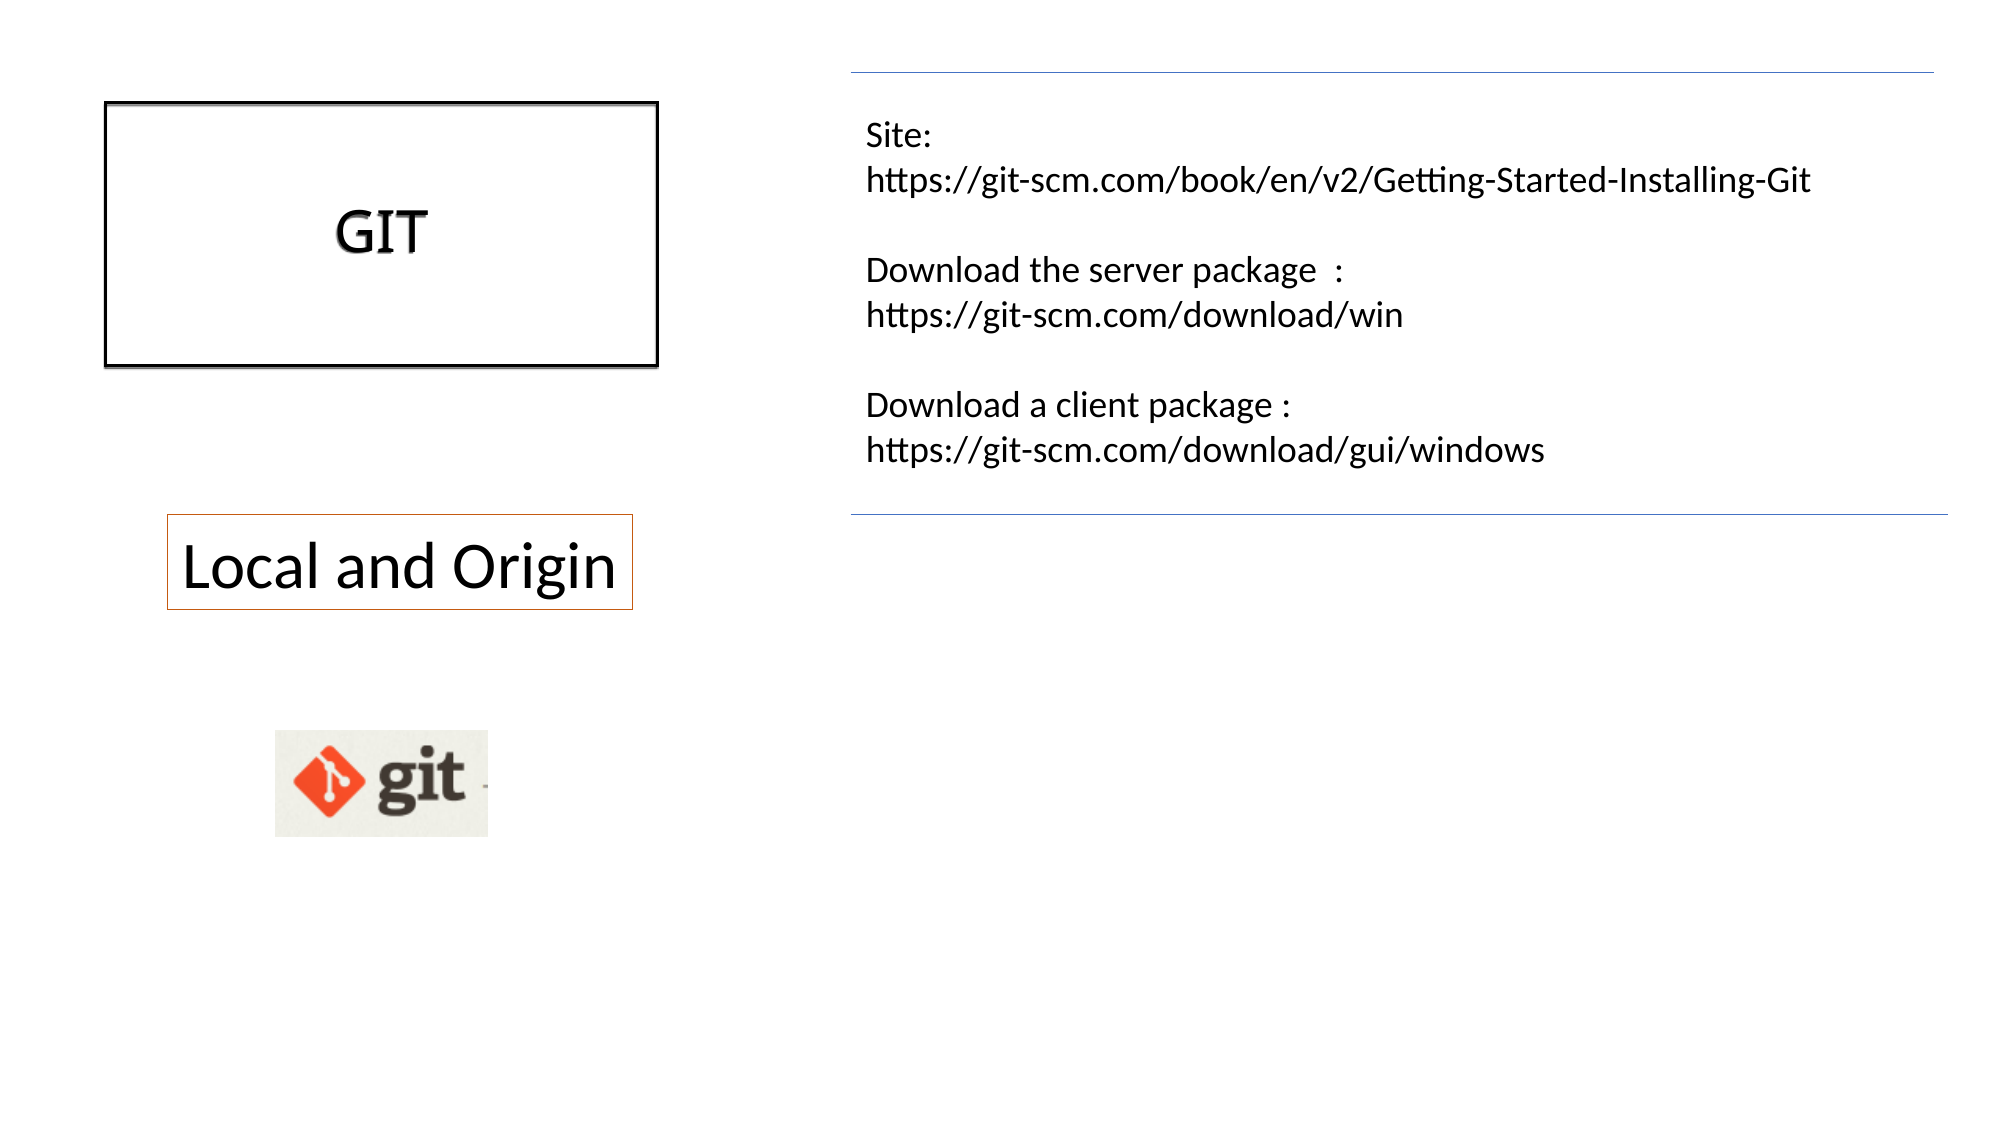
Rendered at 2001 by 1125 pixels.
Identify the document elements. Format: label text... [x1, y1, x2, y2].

title GIT [105, 102, 658, 366]
text_box Site: https://git-scm.com/book/en/v2/Getting-Started-Installing-Git Download the server package : https://git-scm.com/download/win Download a client package : https://git-scm.com/download/gui/windows [850, 102, 1949, 481]
text_box Local and Origin [168, 514, 633, 610]
picture [275, 730, 488, 837]
